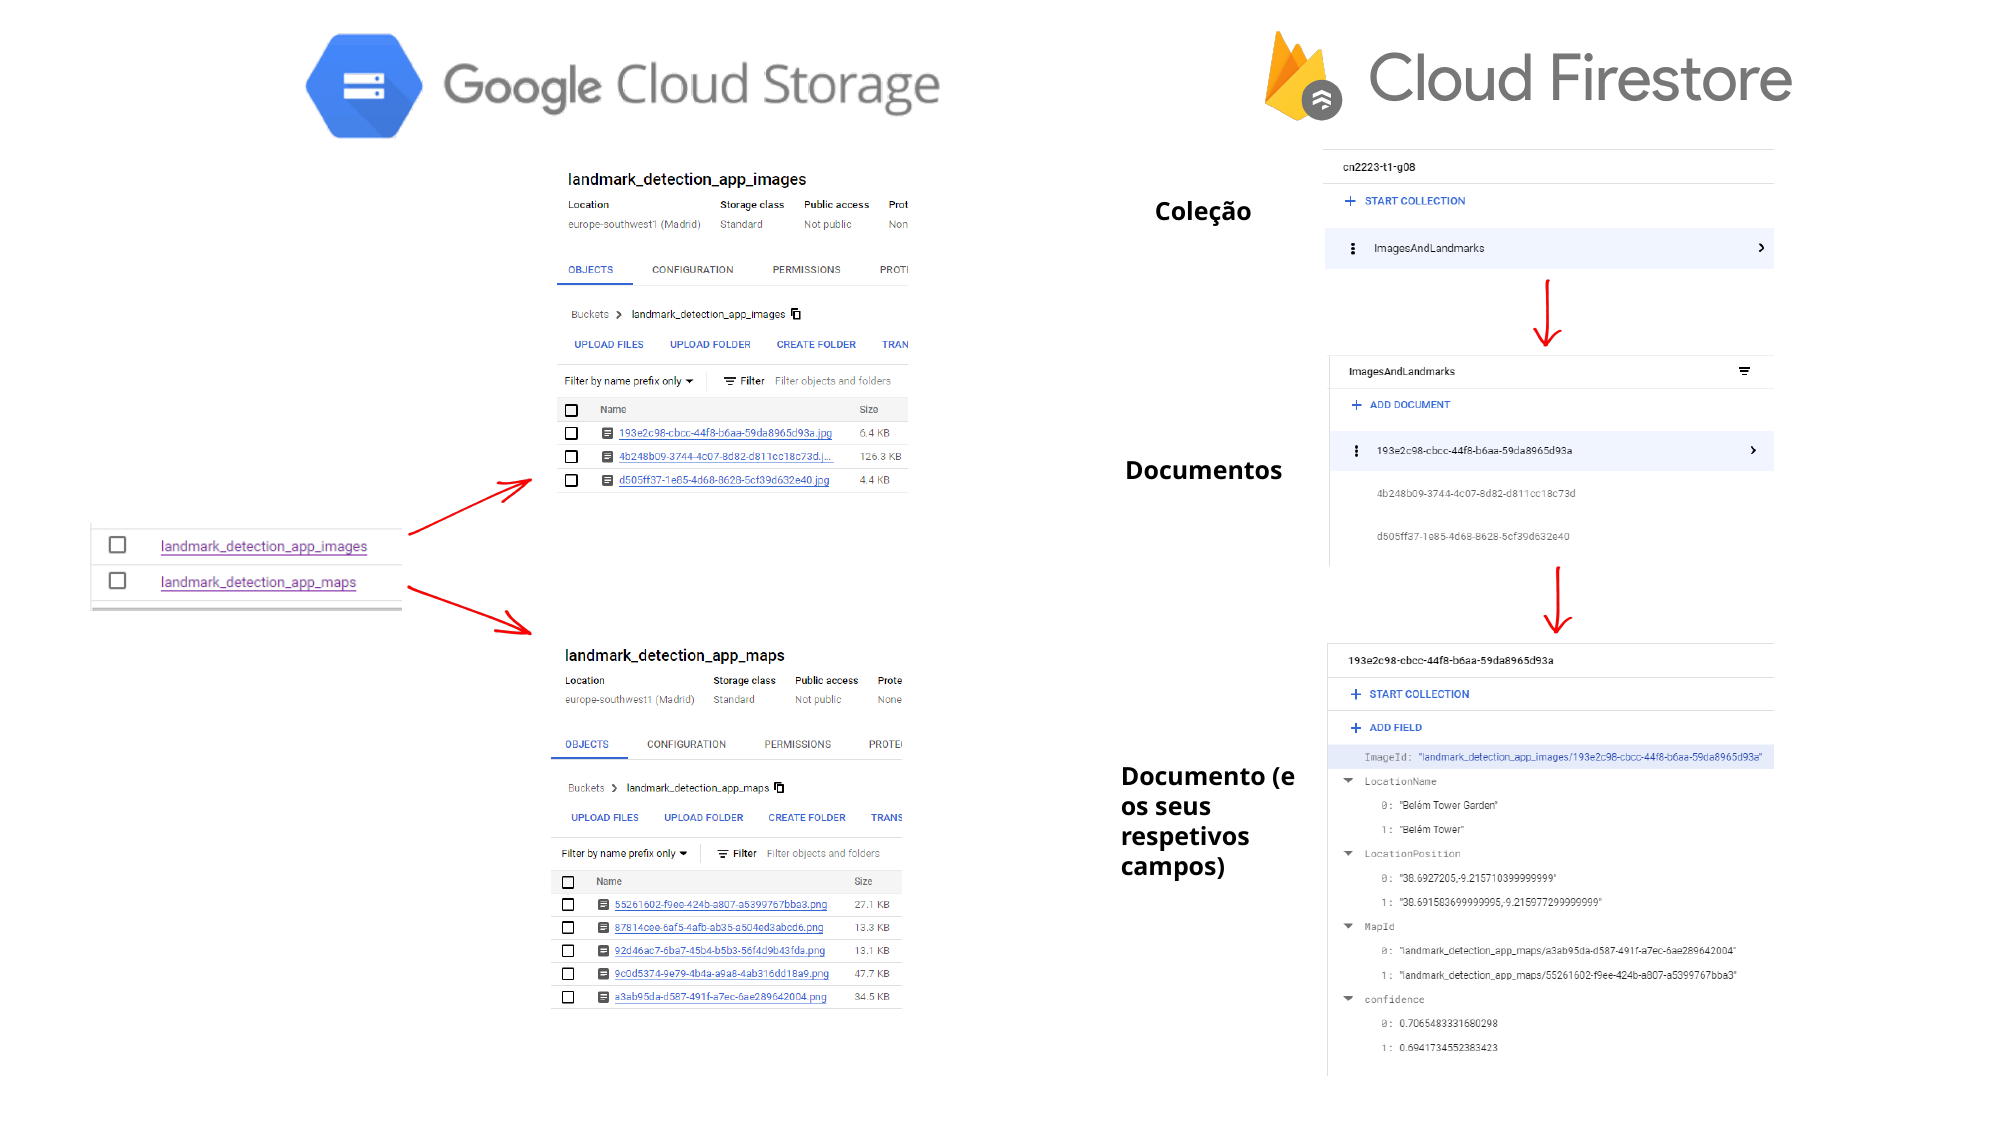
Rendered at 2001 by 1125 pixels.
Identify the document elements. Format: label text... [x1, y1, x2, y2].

picture [1200, 0, 1856, 639]
text_box Documentos [1110, 447, 1327, 493]
picture [86, 439, 557, 676]
picture [1327, 643, 1774, 1076]
picture [288, 0, 958, 502]
text_box Documento (e os seus respetivos campos) [1105, 752, 1317, 891]
text_box Coleção [1139, 188, 1283, 234]
picture [551, 639, 902, 1015]
